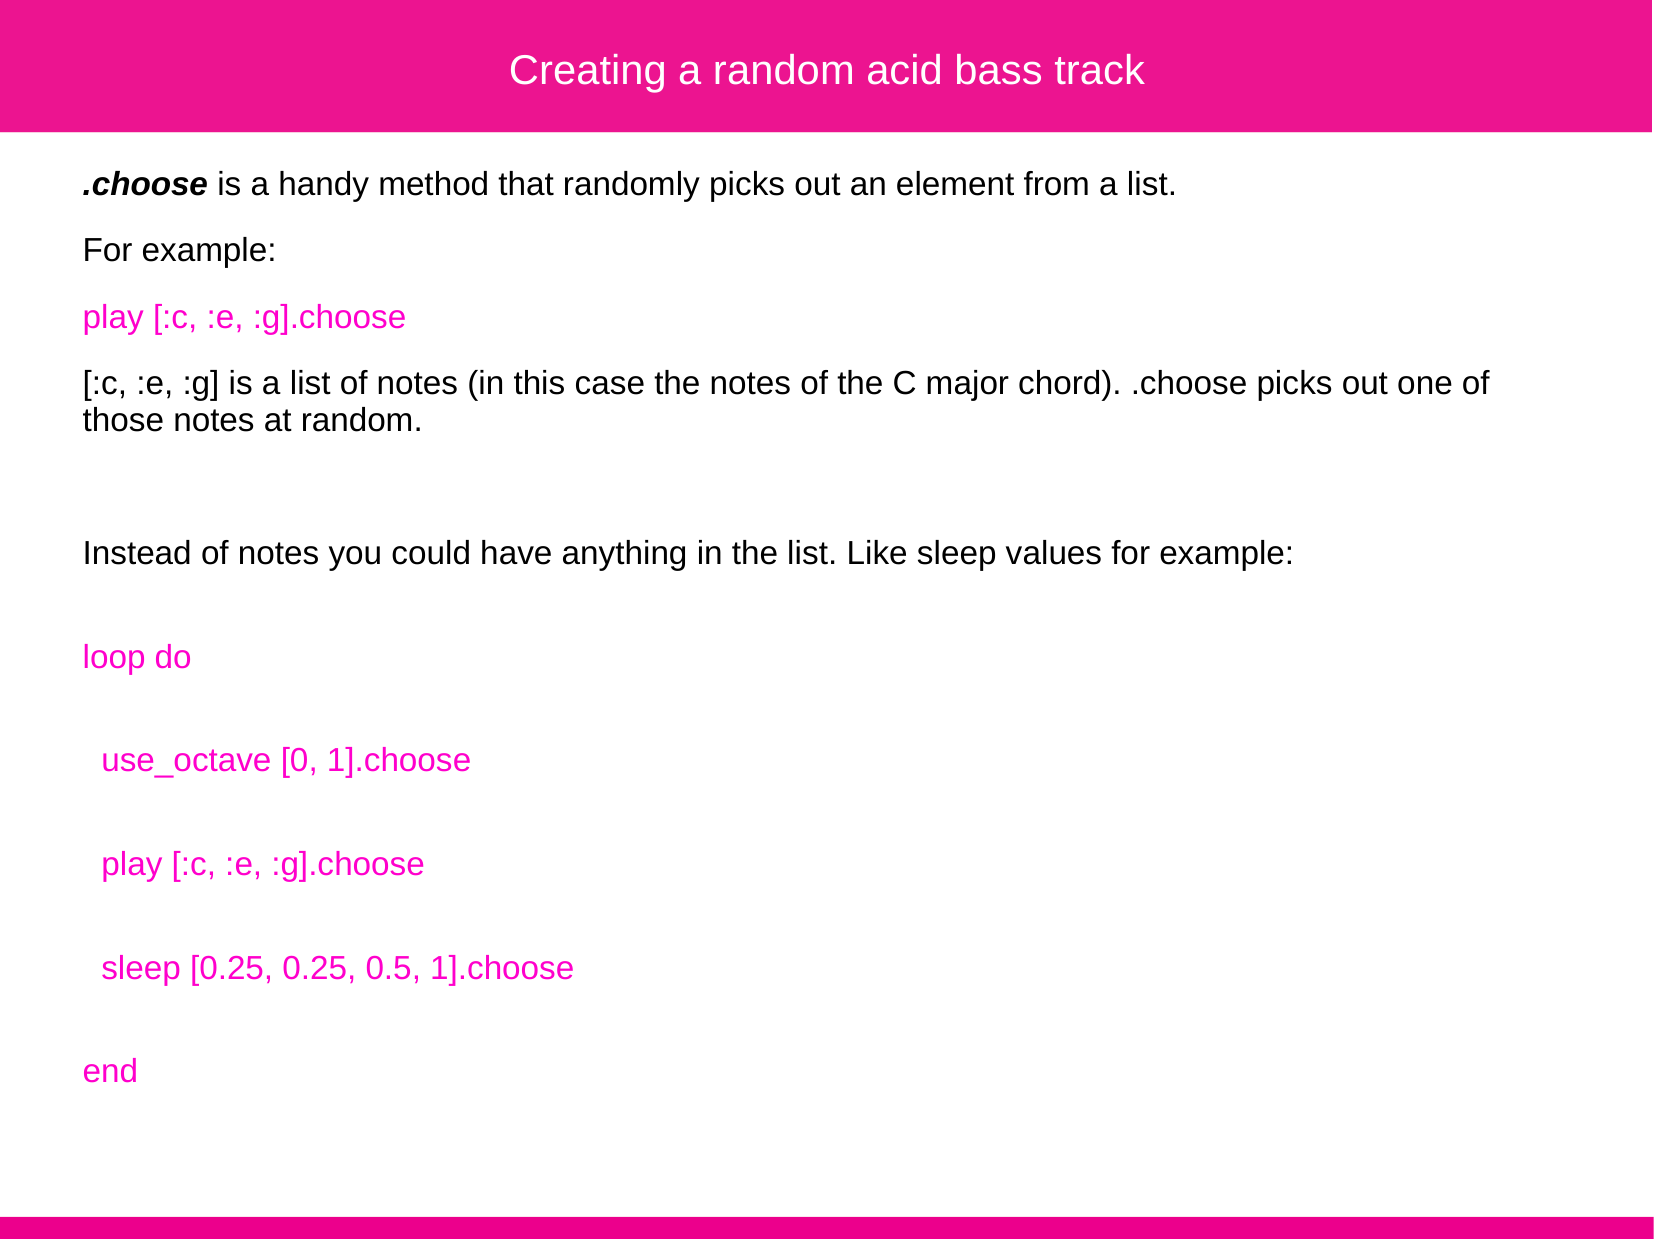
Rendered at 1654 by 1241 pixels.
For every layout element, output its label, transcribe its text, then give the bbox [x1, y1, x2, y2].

picture [0, 0, 1654, 1241]
list .choose is a handy method that randomly picks out an element from a list. For example: play [:c, :e, :g].choose [:c, :e, :g] is a list of notes (in this case the notes of the C major chord). .choose picks out one of those notes at random. Instead of notes you could have anything in the list. Like sleep values for example: loop do use_octave [0, 1].choose play [:c, :e, :g].choose sleep [0.25, 0.25, 0.5, 1].choose end [82, 165, 1571, 1201]
title Creating a random acid bass track [83, 46, 1572, 94]
